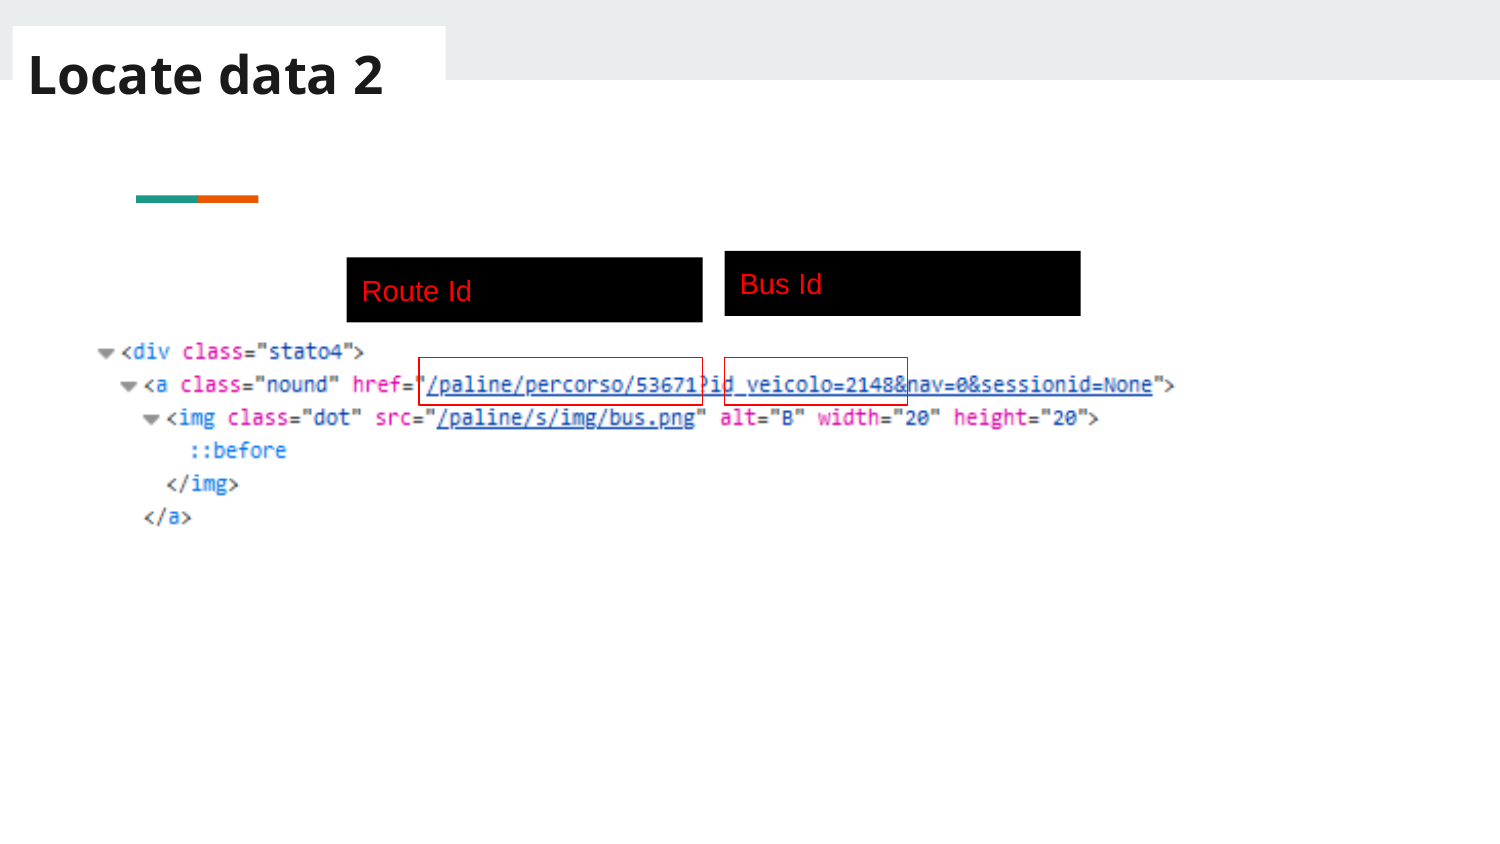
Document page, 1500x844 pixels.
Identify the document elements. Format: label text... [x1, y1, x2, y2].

text_box Bus Id [724, 250, 1081, 316]
text_box Route Id [346, 257, 703, 323]
title Locate data 2 [12, 26, 446, 121]
picture [0, 341, 1500, 539]
